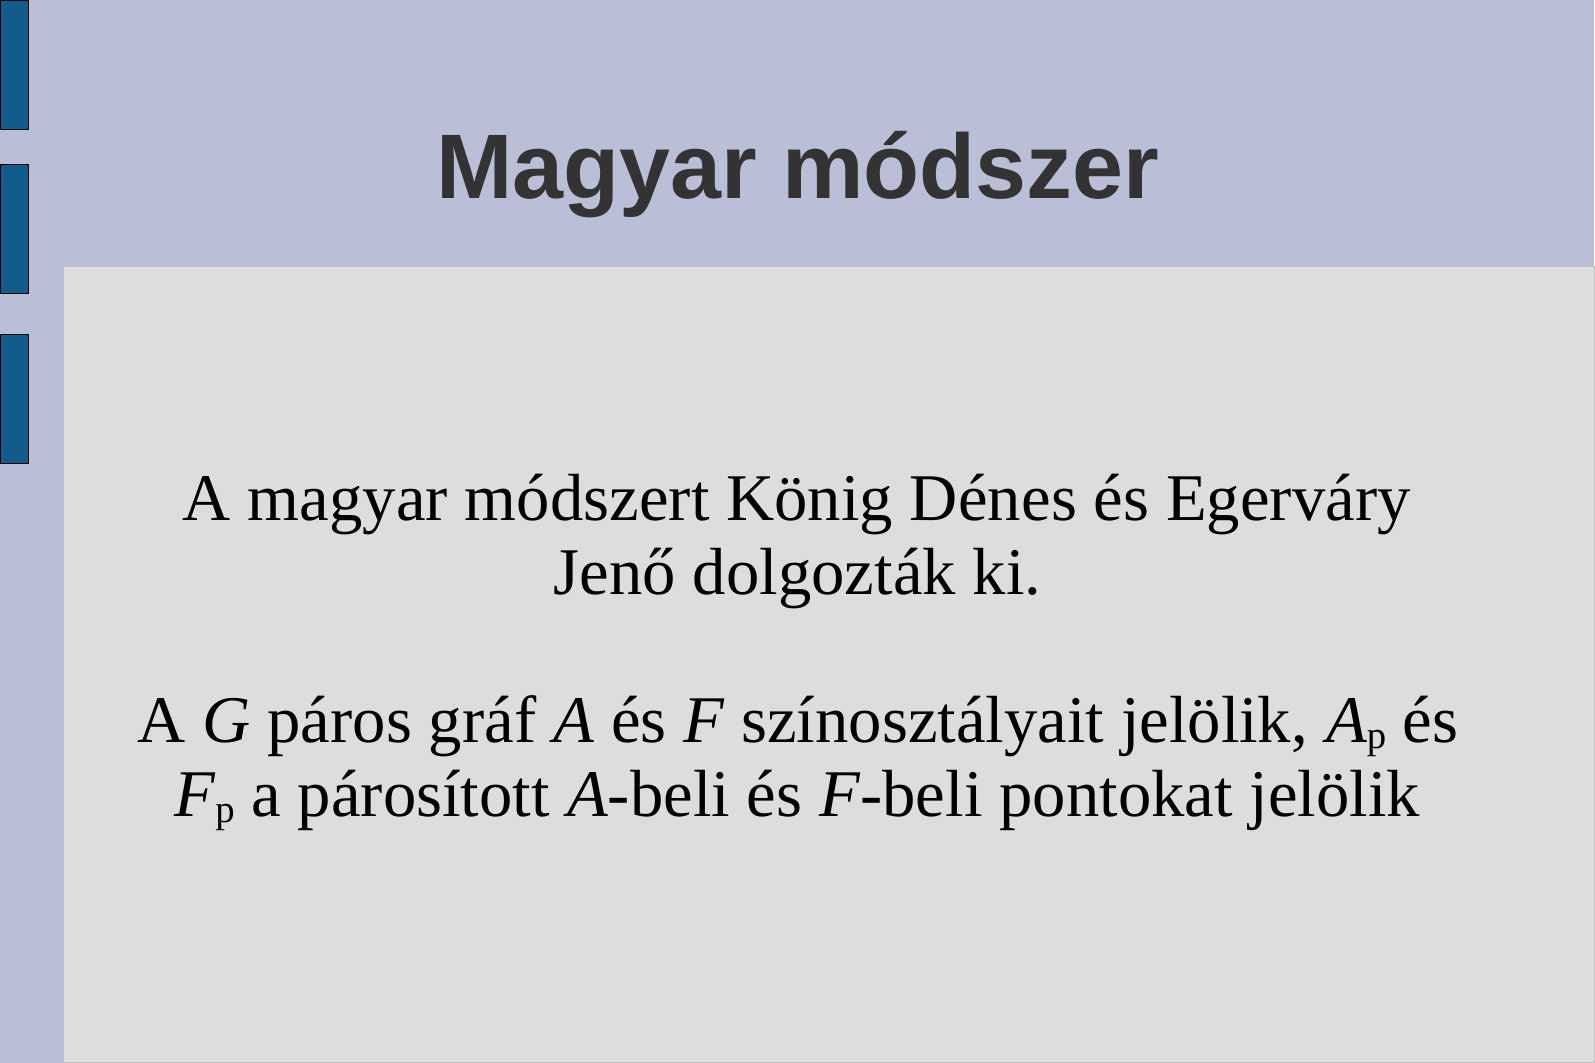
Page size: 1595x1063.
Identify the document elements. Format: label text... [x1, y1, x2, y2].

title Magyar módszer [117, 85, 1479, 249]
subtitle A magyar módszert König Dénes és Egerváry Jenő dolgozták ki. A G páros gráf A és F színosztályait jelölik, Ap és Fp a párosított A-beli és F-beli pontokat jelölik [117, 302, 1479, 990]
